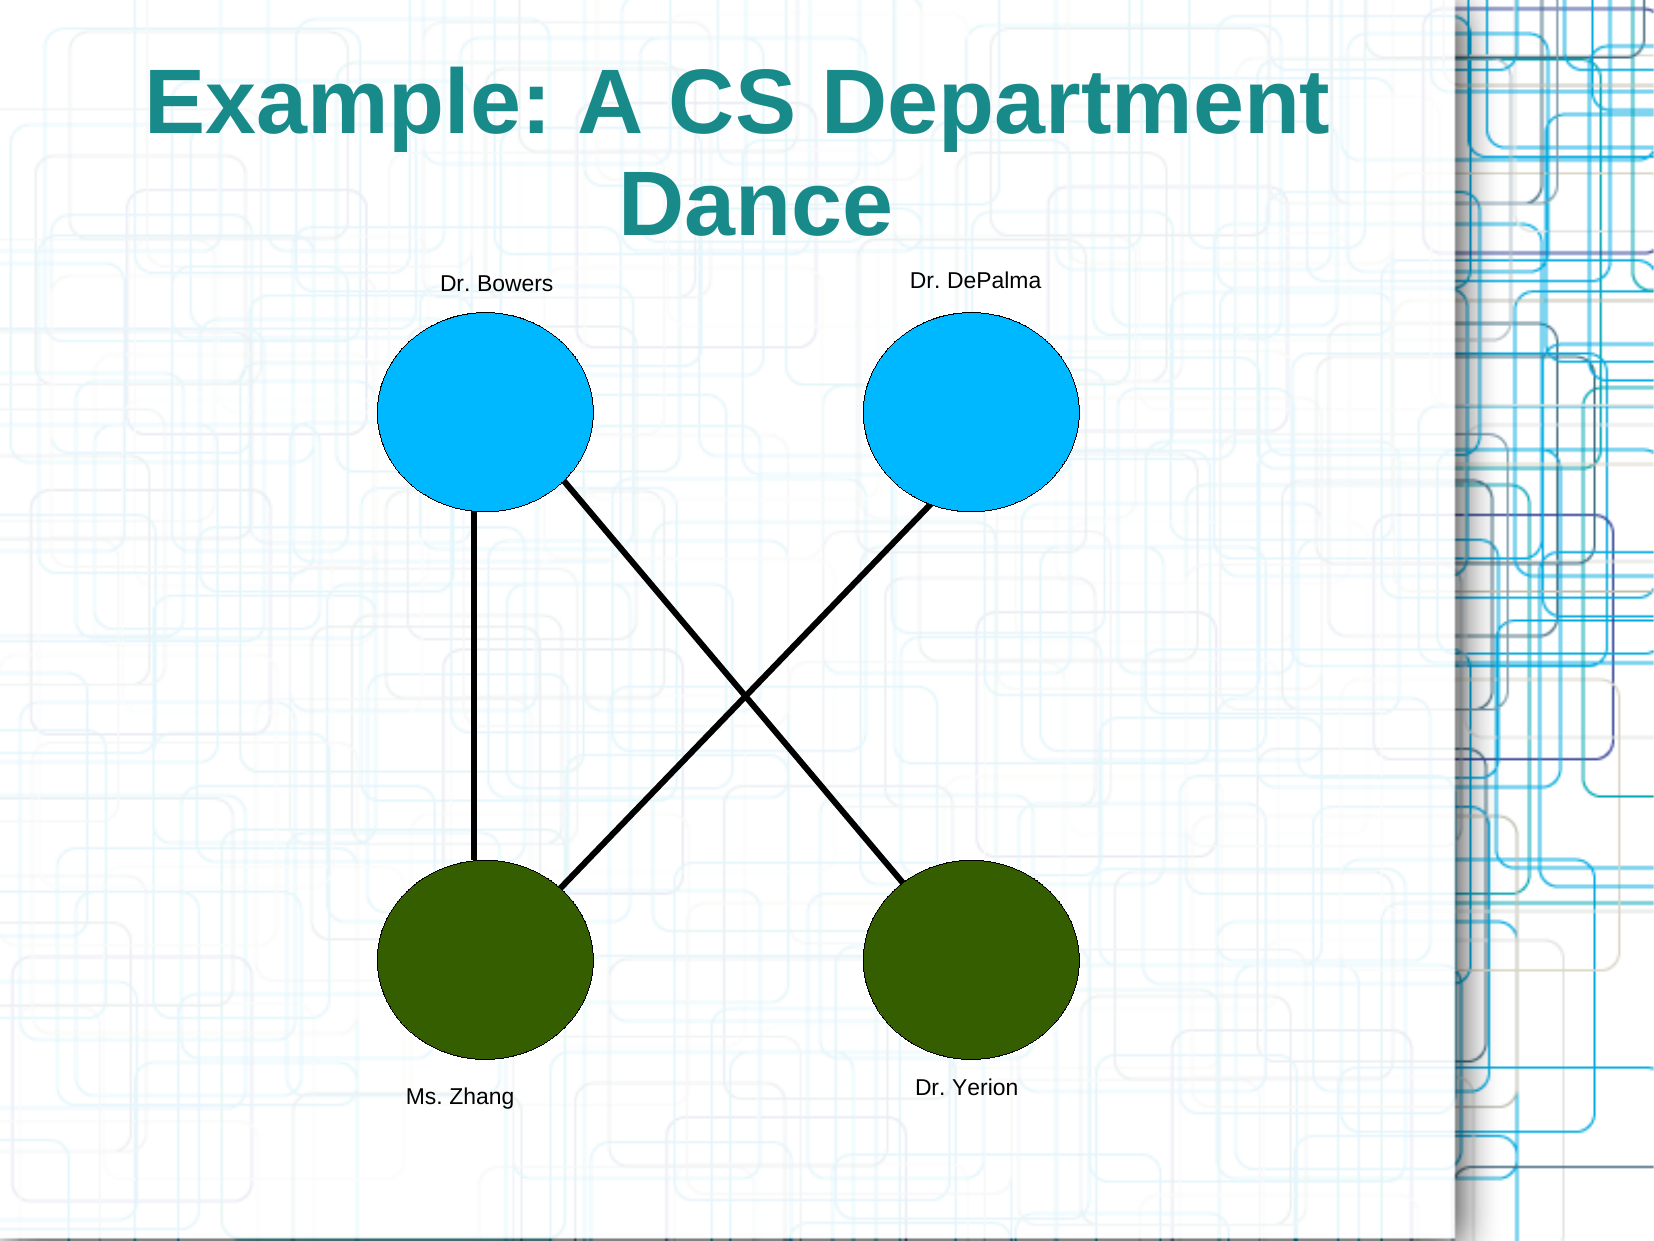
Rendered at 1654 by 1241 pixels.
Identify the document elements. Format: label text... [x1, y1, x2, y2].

text_box [377, 312, 594, 512]
title Example: A CS Department Dance [59, 49, 1418, 257]
text_box Ms. Zhang [405, 1084, 631, 1120]
text_box [863, 860, 1080, 1060]
text_box Dr. Yerion [915, 1074, 1140, 1111]
text_box Dr. Bowers [439, 270, 665, 306]
text_box Dr. DePalma [910, 268, 1135, 304]
picture [0, 0, 1654, 1241]
text_box [377, 860, 594, 1060]
text_box [863, 312, 1080, 512]
